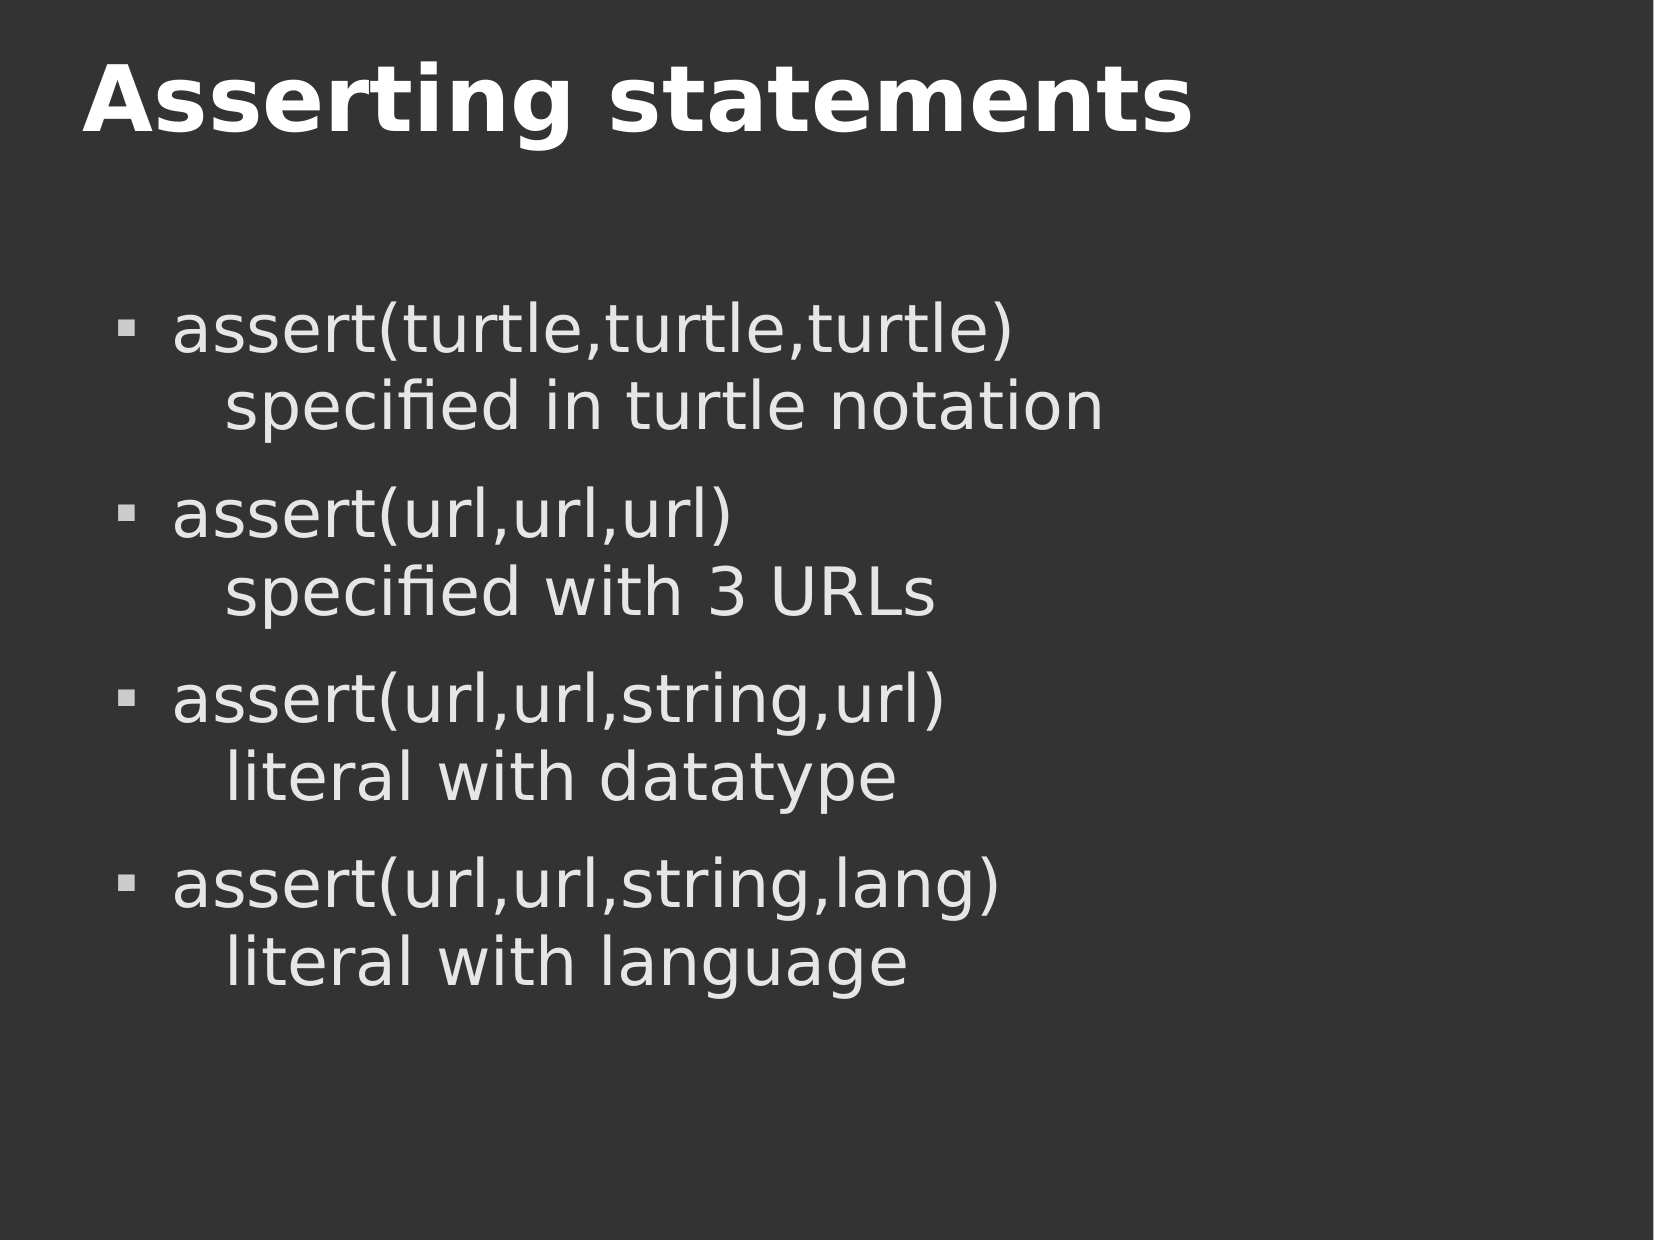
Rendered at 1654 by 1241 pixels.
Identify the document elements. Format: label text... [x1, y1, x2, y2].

list assert(turtle,turtle,turtle) specified in turtle notation assert(url,url,url) specified with 3 URLs assert(url,url,string,url) literal with datatype assert(url,url,string,lang) literal with language [82, 290, 1571, 1216]
title Asserting statements [82, 46, 1571, 154]
